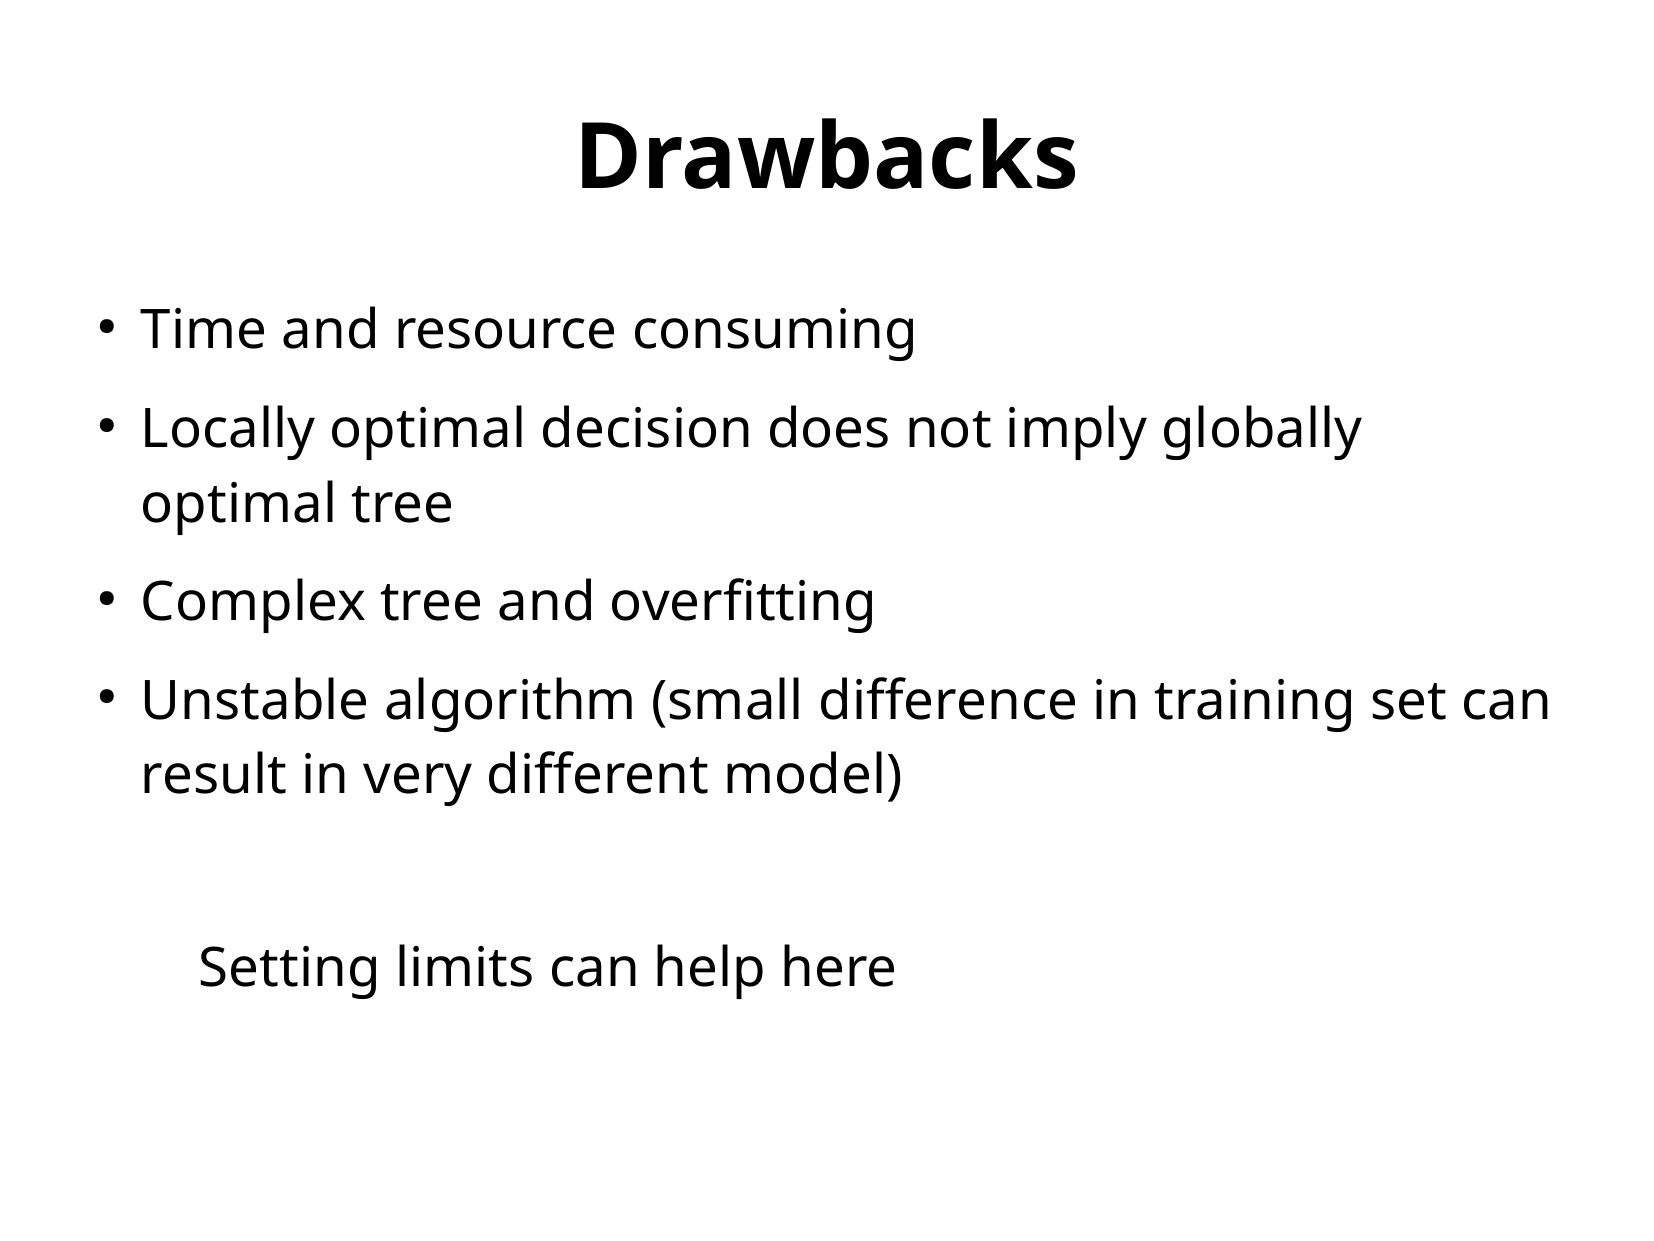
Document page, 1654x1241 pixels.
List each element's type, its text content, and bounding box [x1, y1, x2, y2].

title Drawbacks [82, 49, 1571, 257]
list Time and resource consuming Locally optimal decision does not imply globally optimal tree Complex tree and overfitting Unstable algorithm (small difference in training set can result in very different model) Setting limits can help here [82, 290, 1571, 1010]
